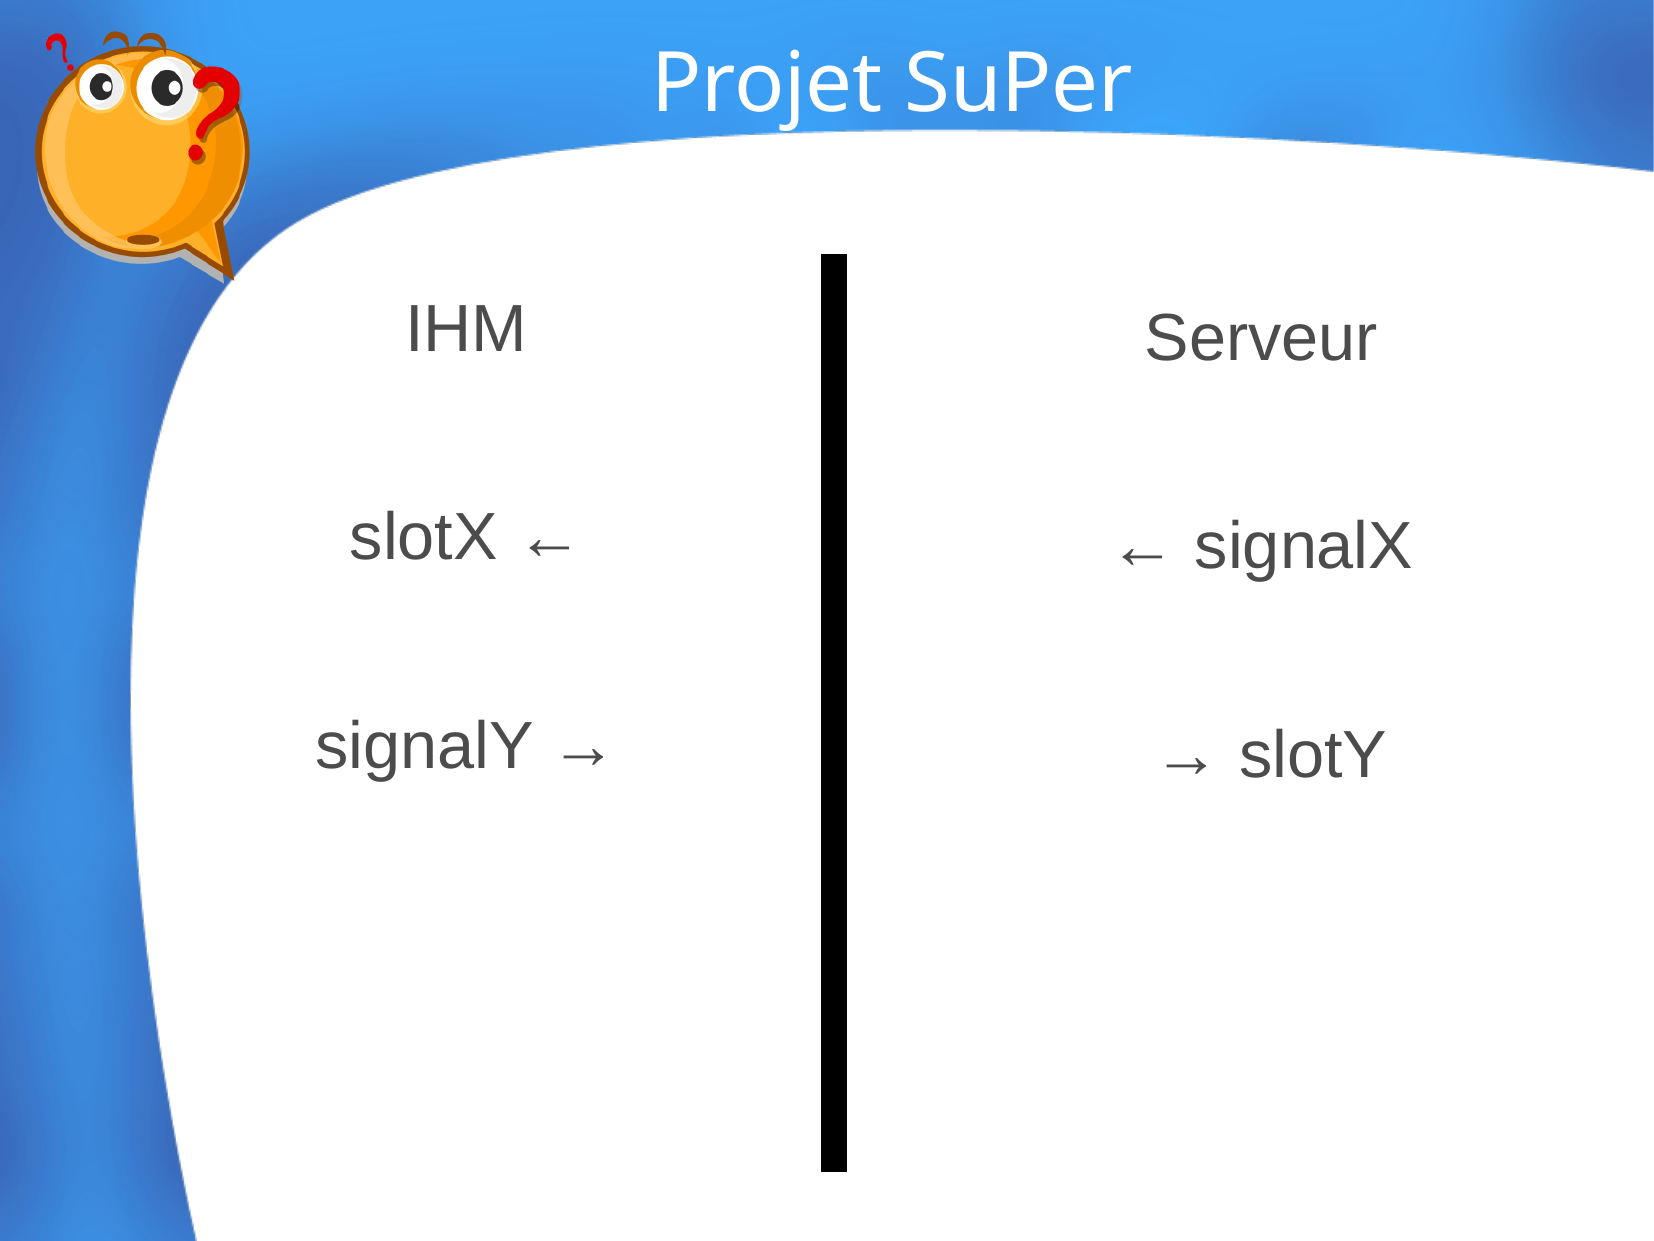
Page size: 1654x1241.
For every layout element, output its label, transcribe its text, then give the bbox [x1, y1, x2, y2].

list IHM slotX ← signalY → [255, 290, 661, 1146]
list Serveur ← signalX → slotY [1050, 300, 1456, 1156]
title Projet SuPer [300, 12, 1486, 148]
picture [0, 0, 1654, 1241]
